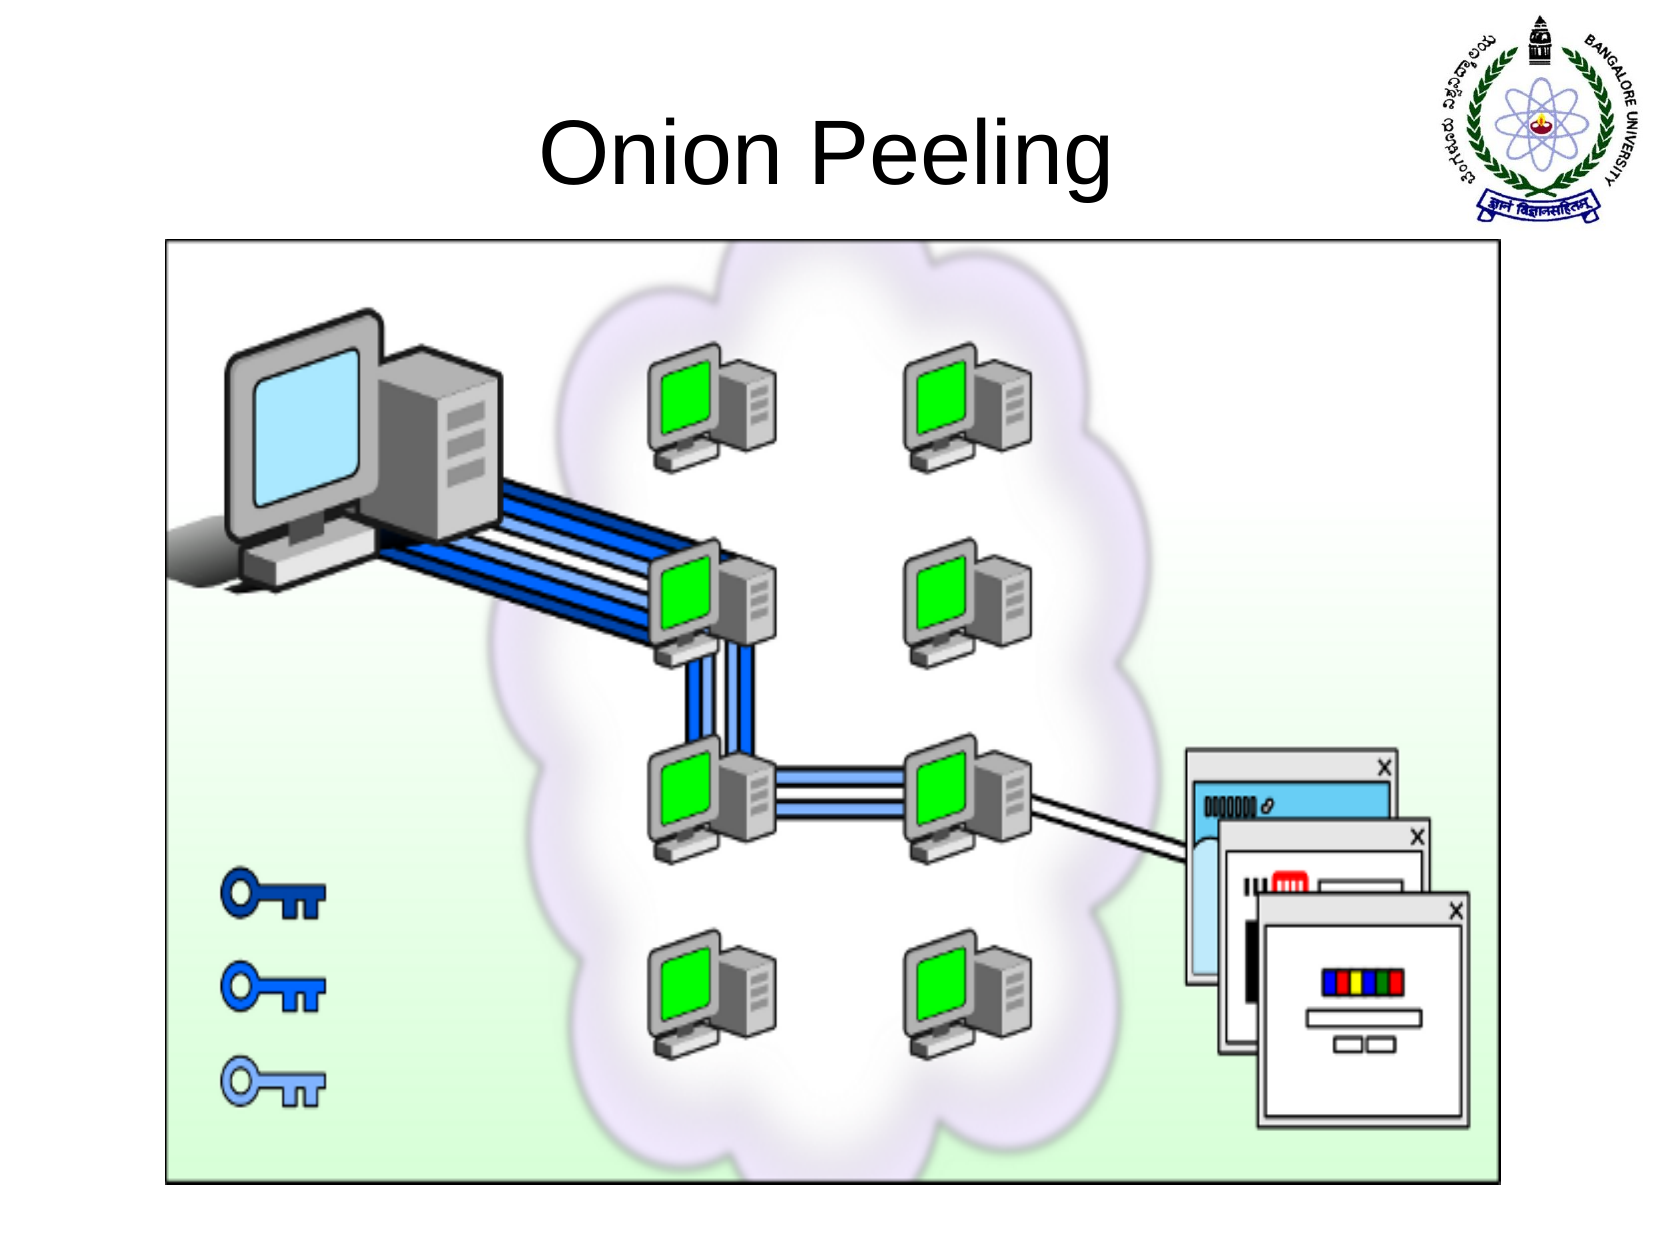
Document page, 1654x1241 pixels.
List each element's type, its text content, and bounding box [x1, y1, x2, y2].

title Onion Peeling [82, 49, 1571, 257]
picture [165, 239, 1501, 1186]
picture [1425, 5, 1654, 231]
